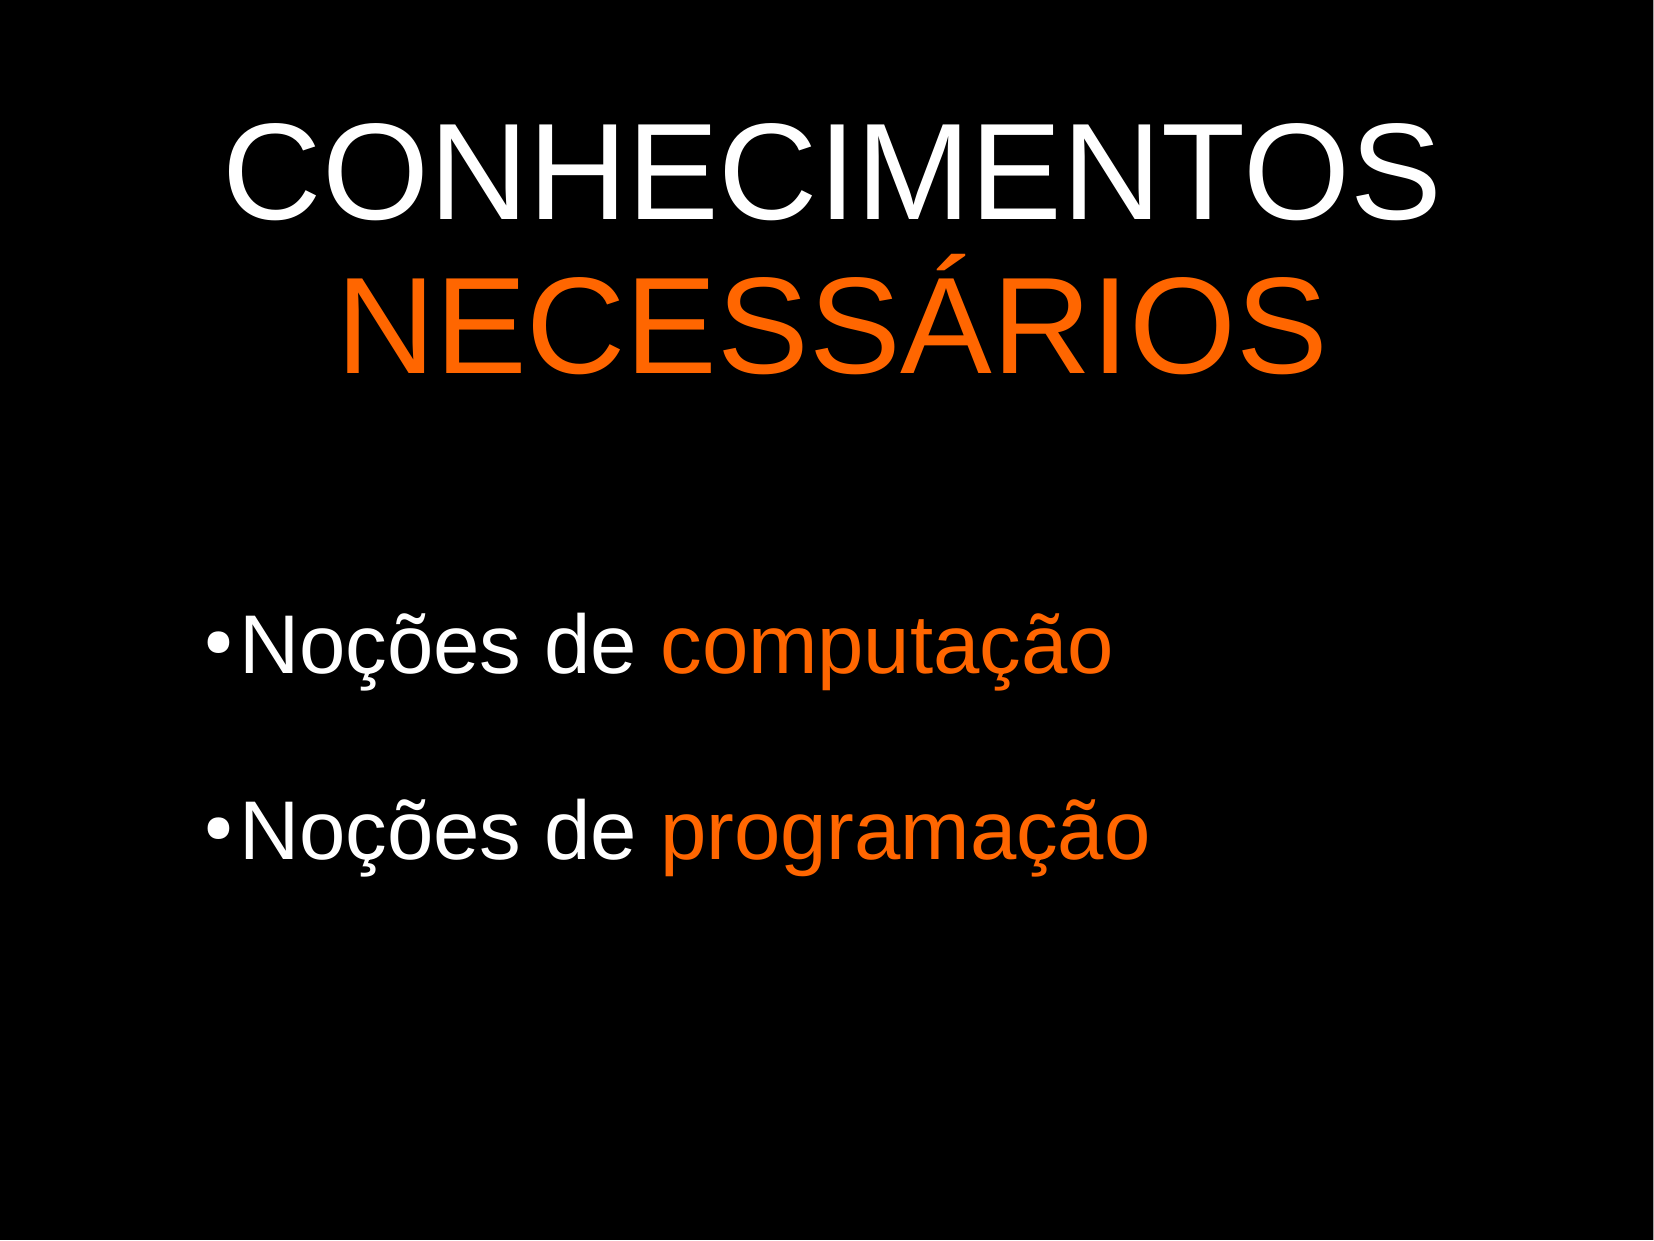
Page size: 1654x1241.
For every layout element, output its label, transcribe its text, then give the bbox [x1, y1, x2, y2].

text_box Noções de computação Noções de programação [188, 590, 1465, 886]
title CONHECIMENTOS NECESSÁRIOS [82, 49, 1583, 449]
